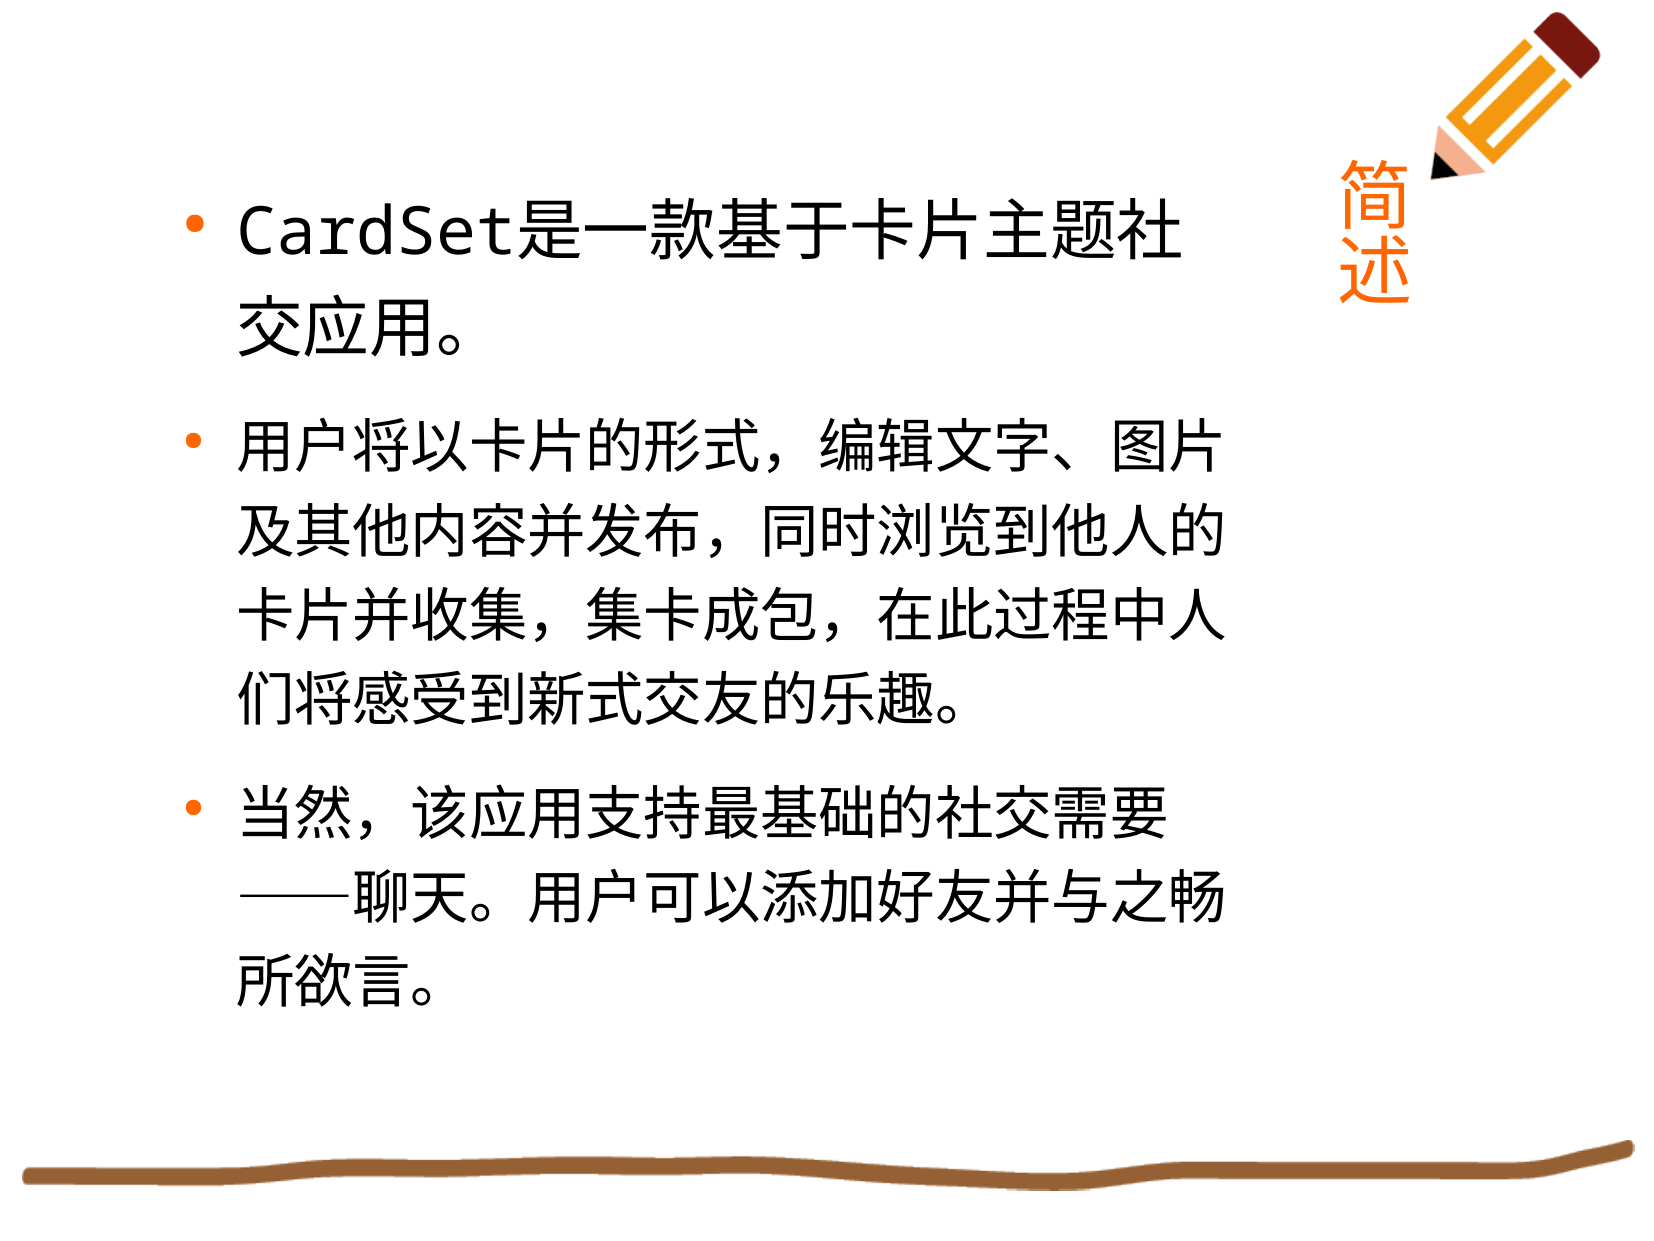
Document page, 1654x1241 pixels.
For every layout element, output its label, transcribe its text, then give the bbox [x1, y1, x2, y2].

picture [1430, 12, 1601, 181]
list CardSet是一款基于卡片主题社交应用。 用户将以卡片的形式，编辑文字、图片及其他内容并发布，同时浏览到他人的卡片并收集，集卡成包，在此过程中人们将感受到新式交友的乐趣。 当然，该应用支持最基础的社交需要——聊天。用户可以添加好友并与之畅所欲言。 [165, 177, 1241, 1122]
title 简述 [1241, 49, 1430, 617]
picture [22, 1140, 1635, 1191]
